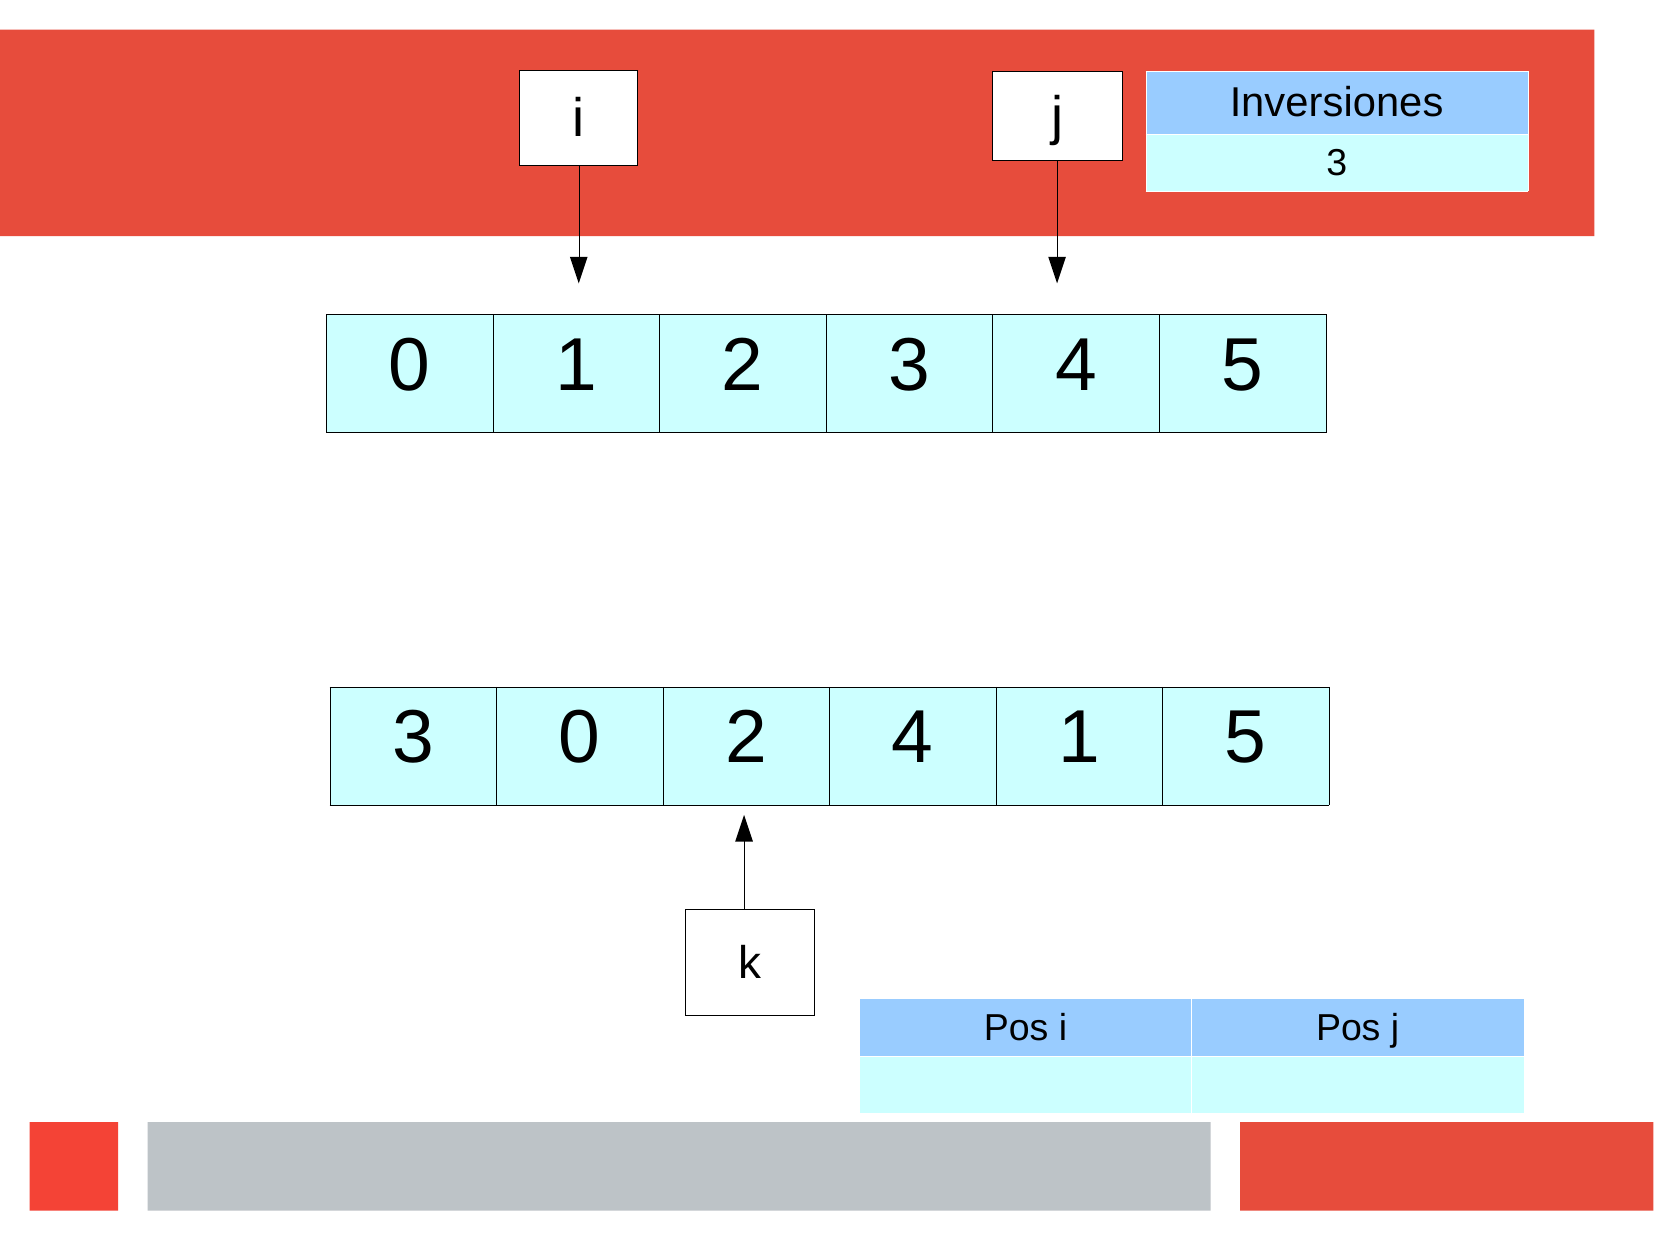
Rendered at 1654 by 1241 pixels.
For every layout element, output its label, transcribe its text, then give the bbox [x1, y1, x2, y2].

table_header 2 [664, 688, 829, 805]
table_cell 3 [1147, 135, 1528, 191]
table_cell [860, 1057, 1191, 1113]
table_header 4 [830, 688, 996, 805]
table_header Pos i [860, 999, 1191, 1056]
table_header 5 [1160, 315, 1326, 432]
table_header 0 [327, 315, 493, 432]
text_box k [685, 909, 815, 1016]
table_header 1 [494, 315, 659, 432]
table_header Pos j [1192, 999, 1524, 1056]
table_header 3 [331, 688, 496, 805]
table_header 0 [497, 688, 663, 805]
text_box j [992, 71, 1123, 161]
table_cell [1192, 1057, 1524, 1113]
table_header Inversiones [1147, 72, 1528, 134]
table_header 2 [660, 315, 826, 432]
table_header 1 [997, 688, 1162, 805]
table_header 4 [993, 315, 1159, 432]
table_header 3 [827, 315, 992, 432]
text_box i [519, 70, 638, 166]
table_header 5 [1163, 688, 1329, 805]
